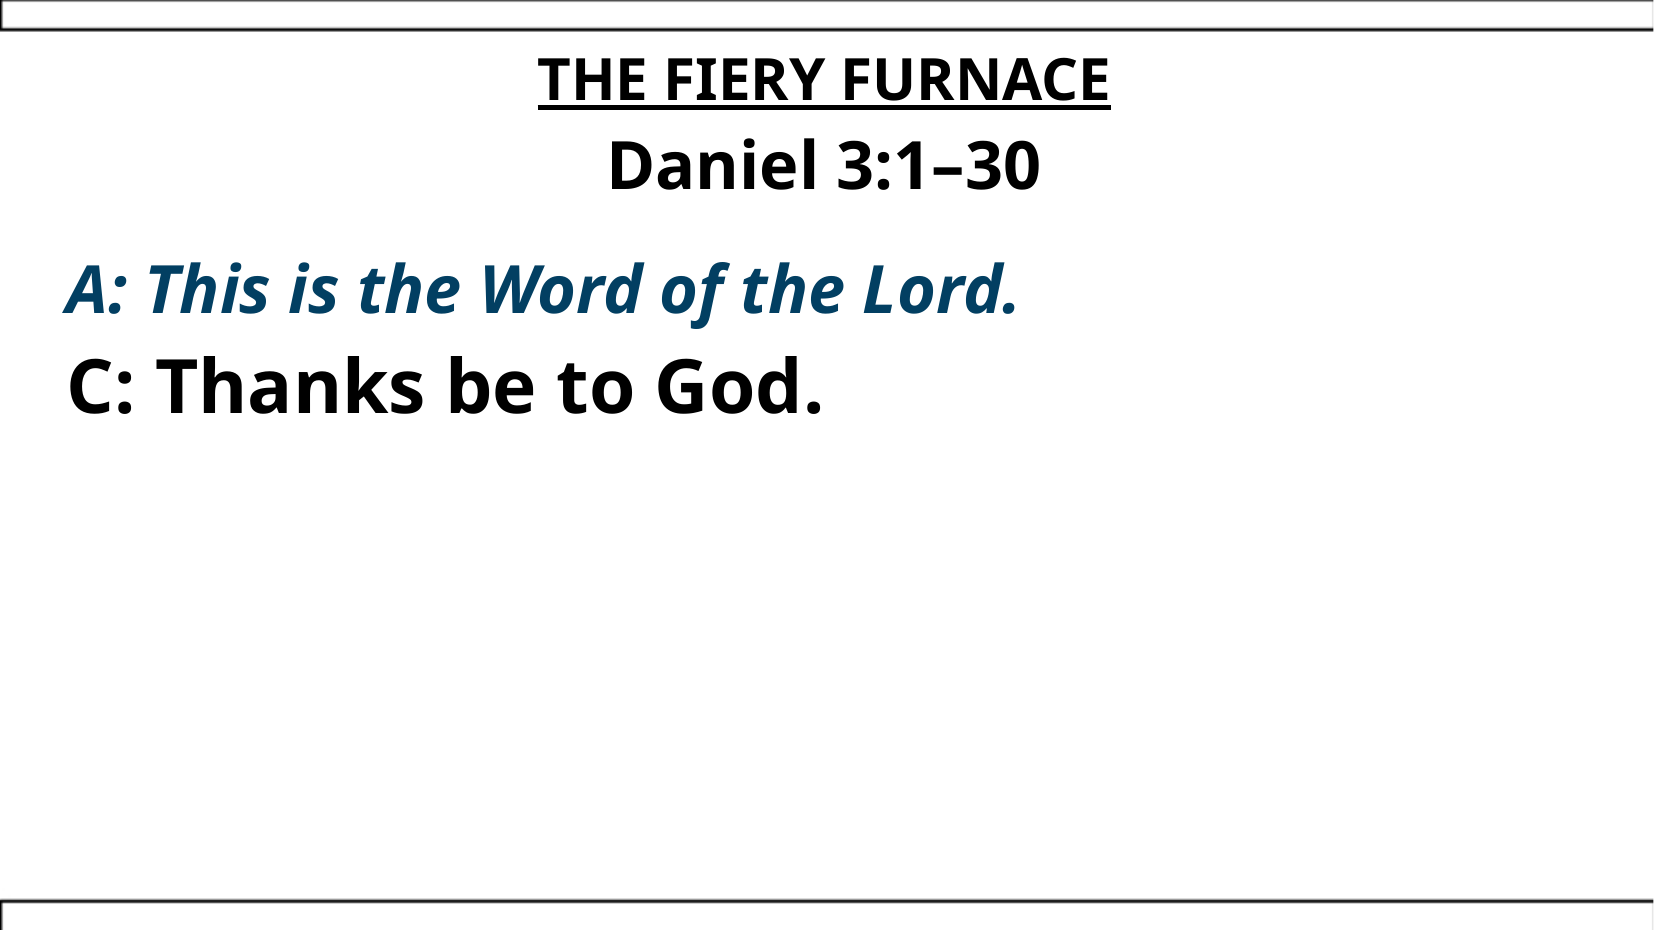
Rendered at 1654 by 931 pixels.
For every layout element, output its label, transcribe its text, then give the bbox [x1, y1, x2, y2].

text_box THE FIERY FURNACE Daniel 3:1–30 A: This is the Word of the Lord. C: Thanks be to God. [51, 31, 1597, 434]
picture [0, 0, 1654, 930]
